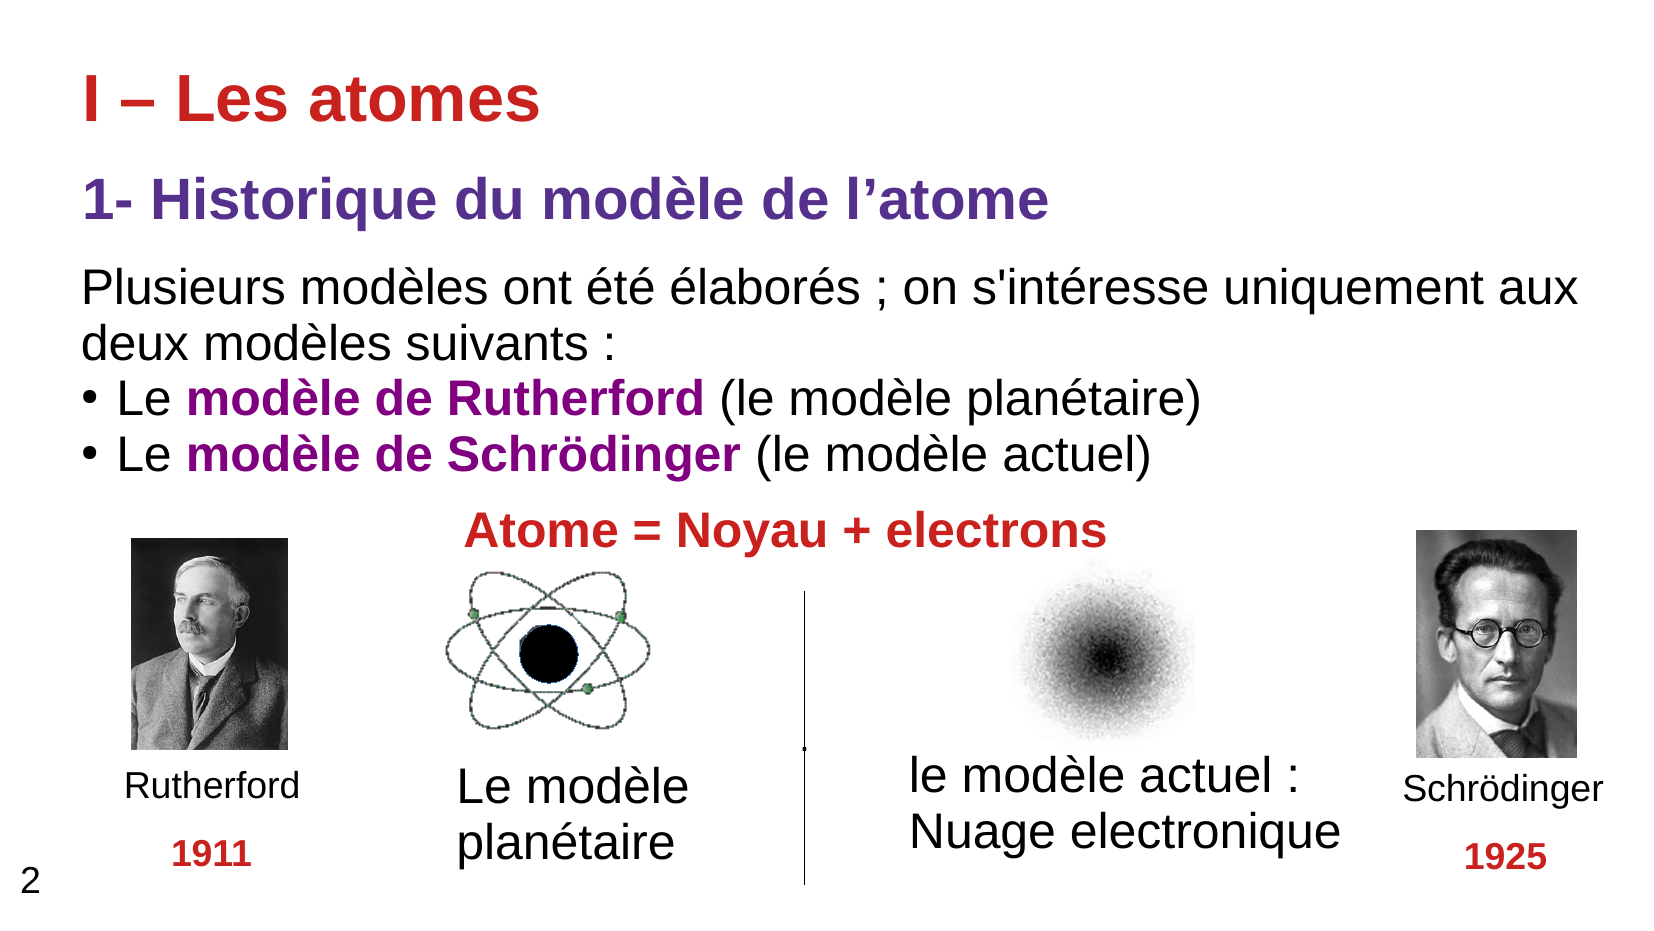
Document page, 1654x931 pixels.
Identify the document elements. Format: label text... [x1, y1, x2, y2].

picture [443, 566, 655, 734]
text_box le modèle actuel : Nuage electronique [894, 739, 1366, 876]
text_box Schrödinger [1387, 760, 1634, 823]
title I – Les atomes [82, 37, 1571, 160]
text_box Rutherford [109, 757, 321, 815]
text_box 1- Historique du modèle de l’atome [67, 159, 1102, 244]
picture [1416, 530, 1577, 758]
text_box [519, 624, 579, 684]
text_box Atome = Noyau + electrons [448, 494, 1124, 566]
text_box Le modèle planétaire [441, 751, 709, 878]
text_box 1911 [156, 825, 269, 852]
text_box 1925 [1449, 828, 1562, 885]
picture [131, 538, 288, 750]
picture [1002, 547, 1195, 739]
text_box Plusieurs modèles ont été élaborés ; on s'intéresse uniquement aux deux modèles suivants : Le modèle de Rutherford (le modèle planétaire) Le modèle de Schrödinger (le modèle actuel) [66, 251, 1610, 490]
text_box <number> [5, 852, 634, 923]
